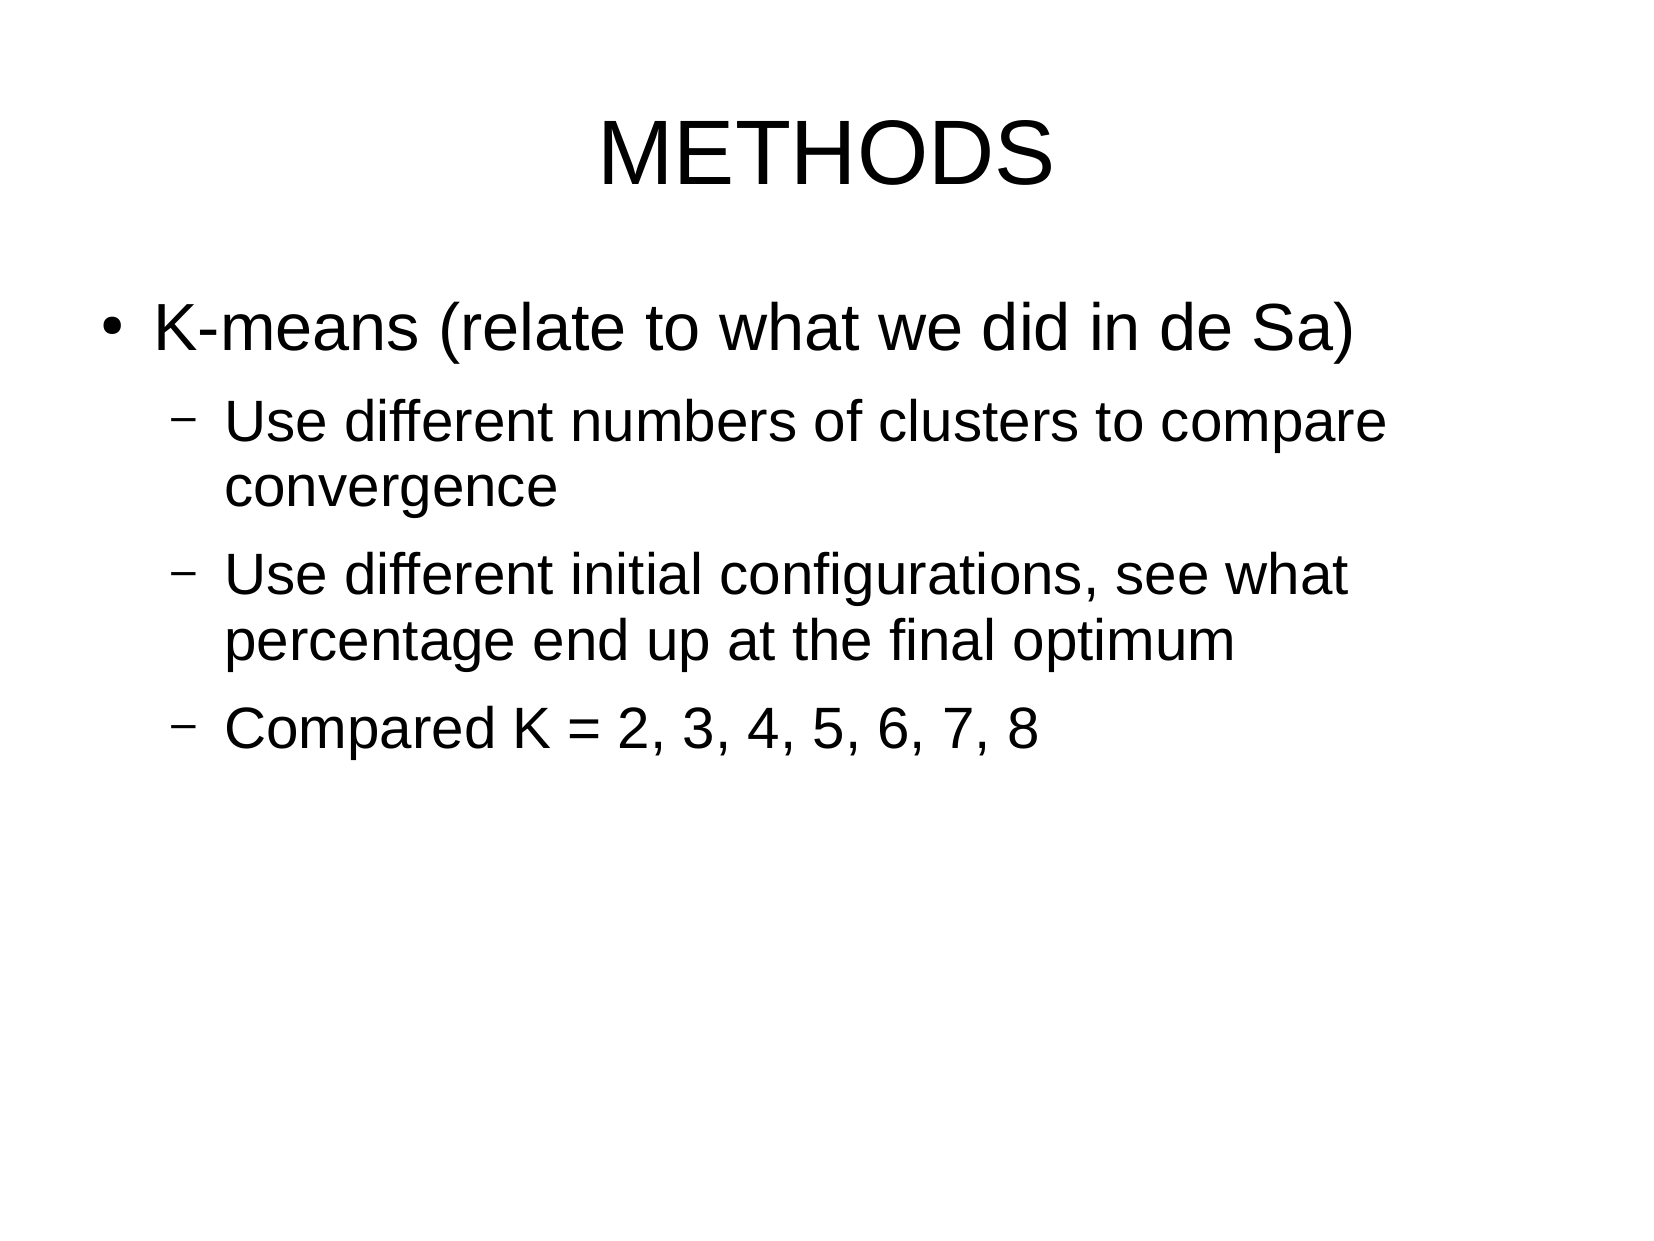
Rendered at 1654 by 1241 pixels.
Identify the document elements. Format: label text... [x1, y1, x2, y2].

title METHODS [82, 49, 1571, 257]
list K-means (relate to what we did in de Sa) Use different numbers of clusters to compare convergence Use different initial configurations, see what percentage end up at the final optimum Compared K = 2, 3, 4, 5, 6, 7, 8 [82, 290, 1571, 1010]
